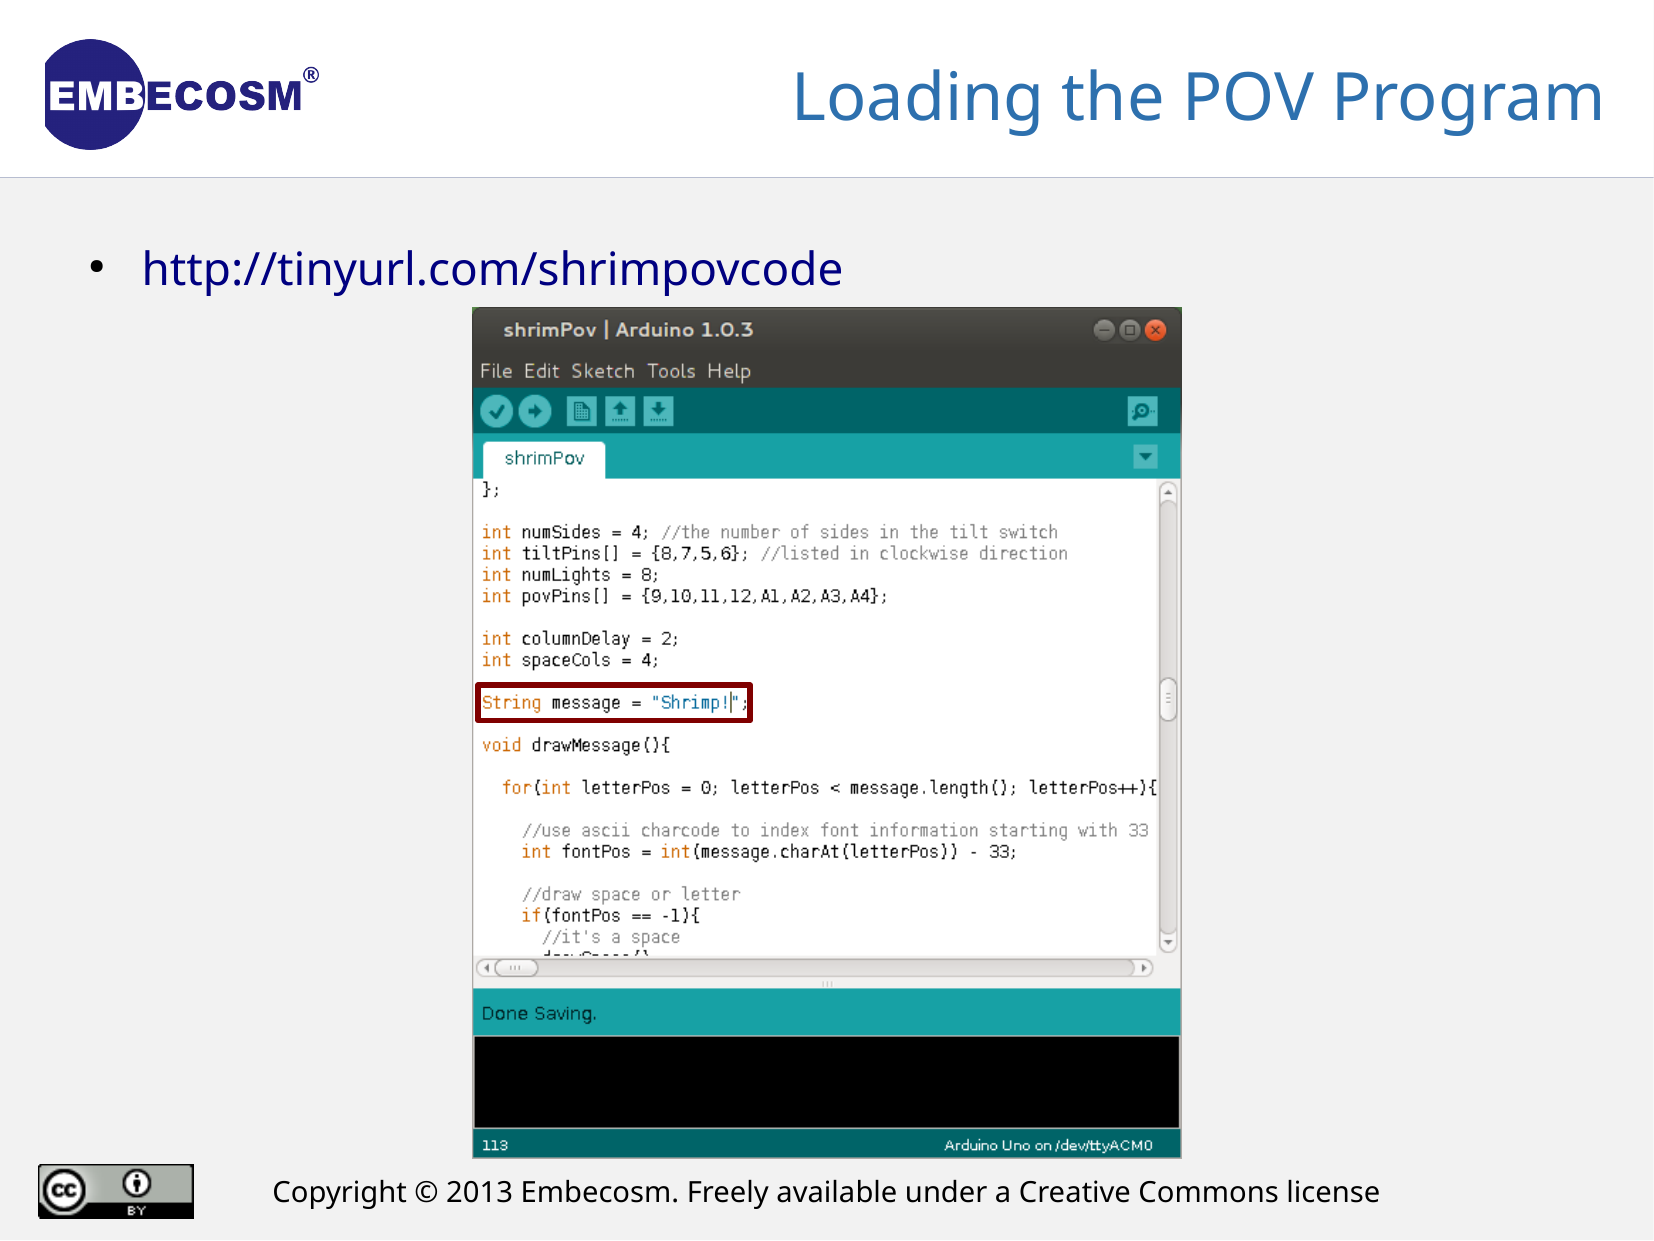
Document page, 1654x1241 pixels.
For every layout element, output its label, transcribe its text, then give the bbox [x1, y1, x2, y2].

picture [38, 1164, 194, 1219]
picture [472, 307, 1182, 1159]
picture [45, 39, 319, 150]
list http://tinyurl.com/shrimpovcode [70, 236, 1595, 956]
title Loading the POV Program [330, 23, 1607, 166]
